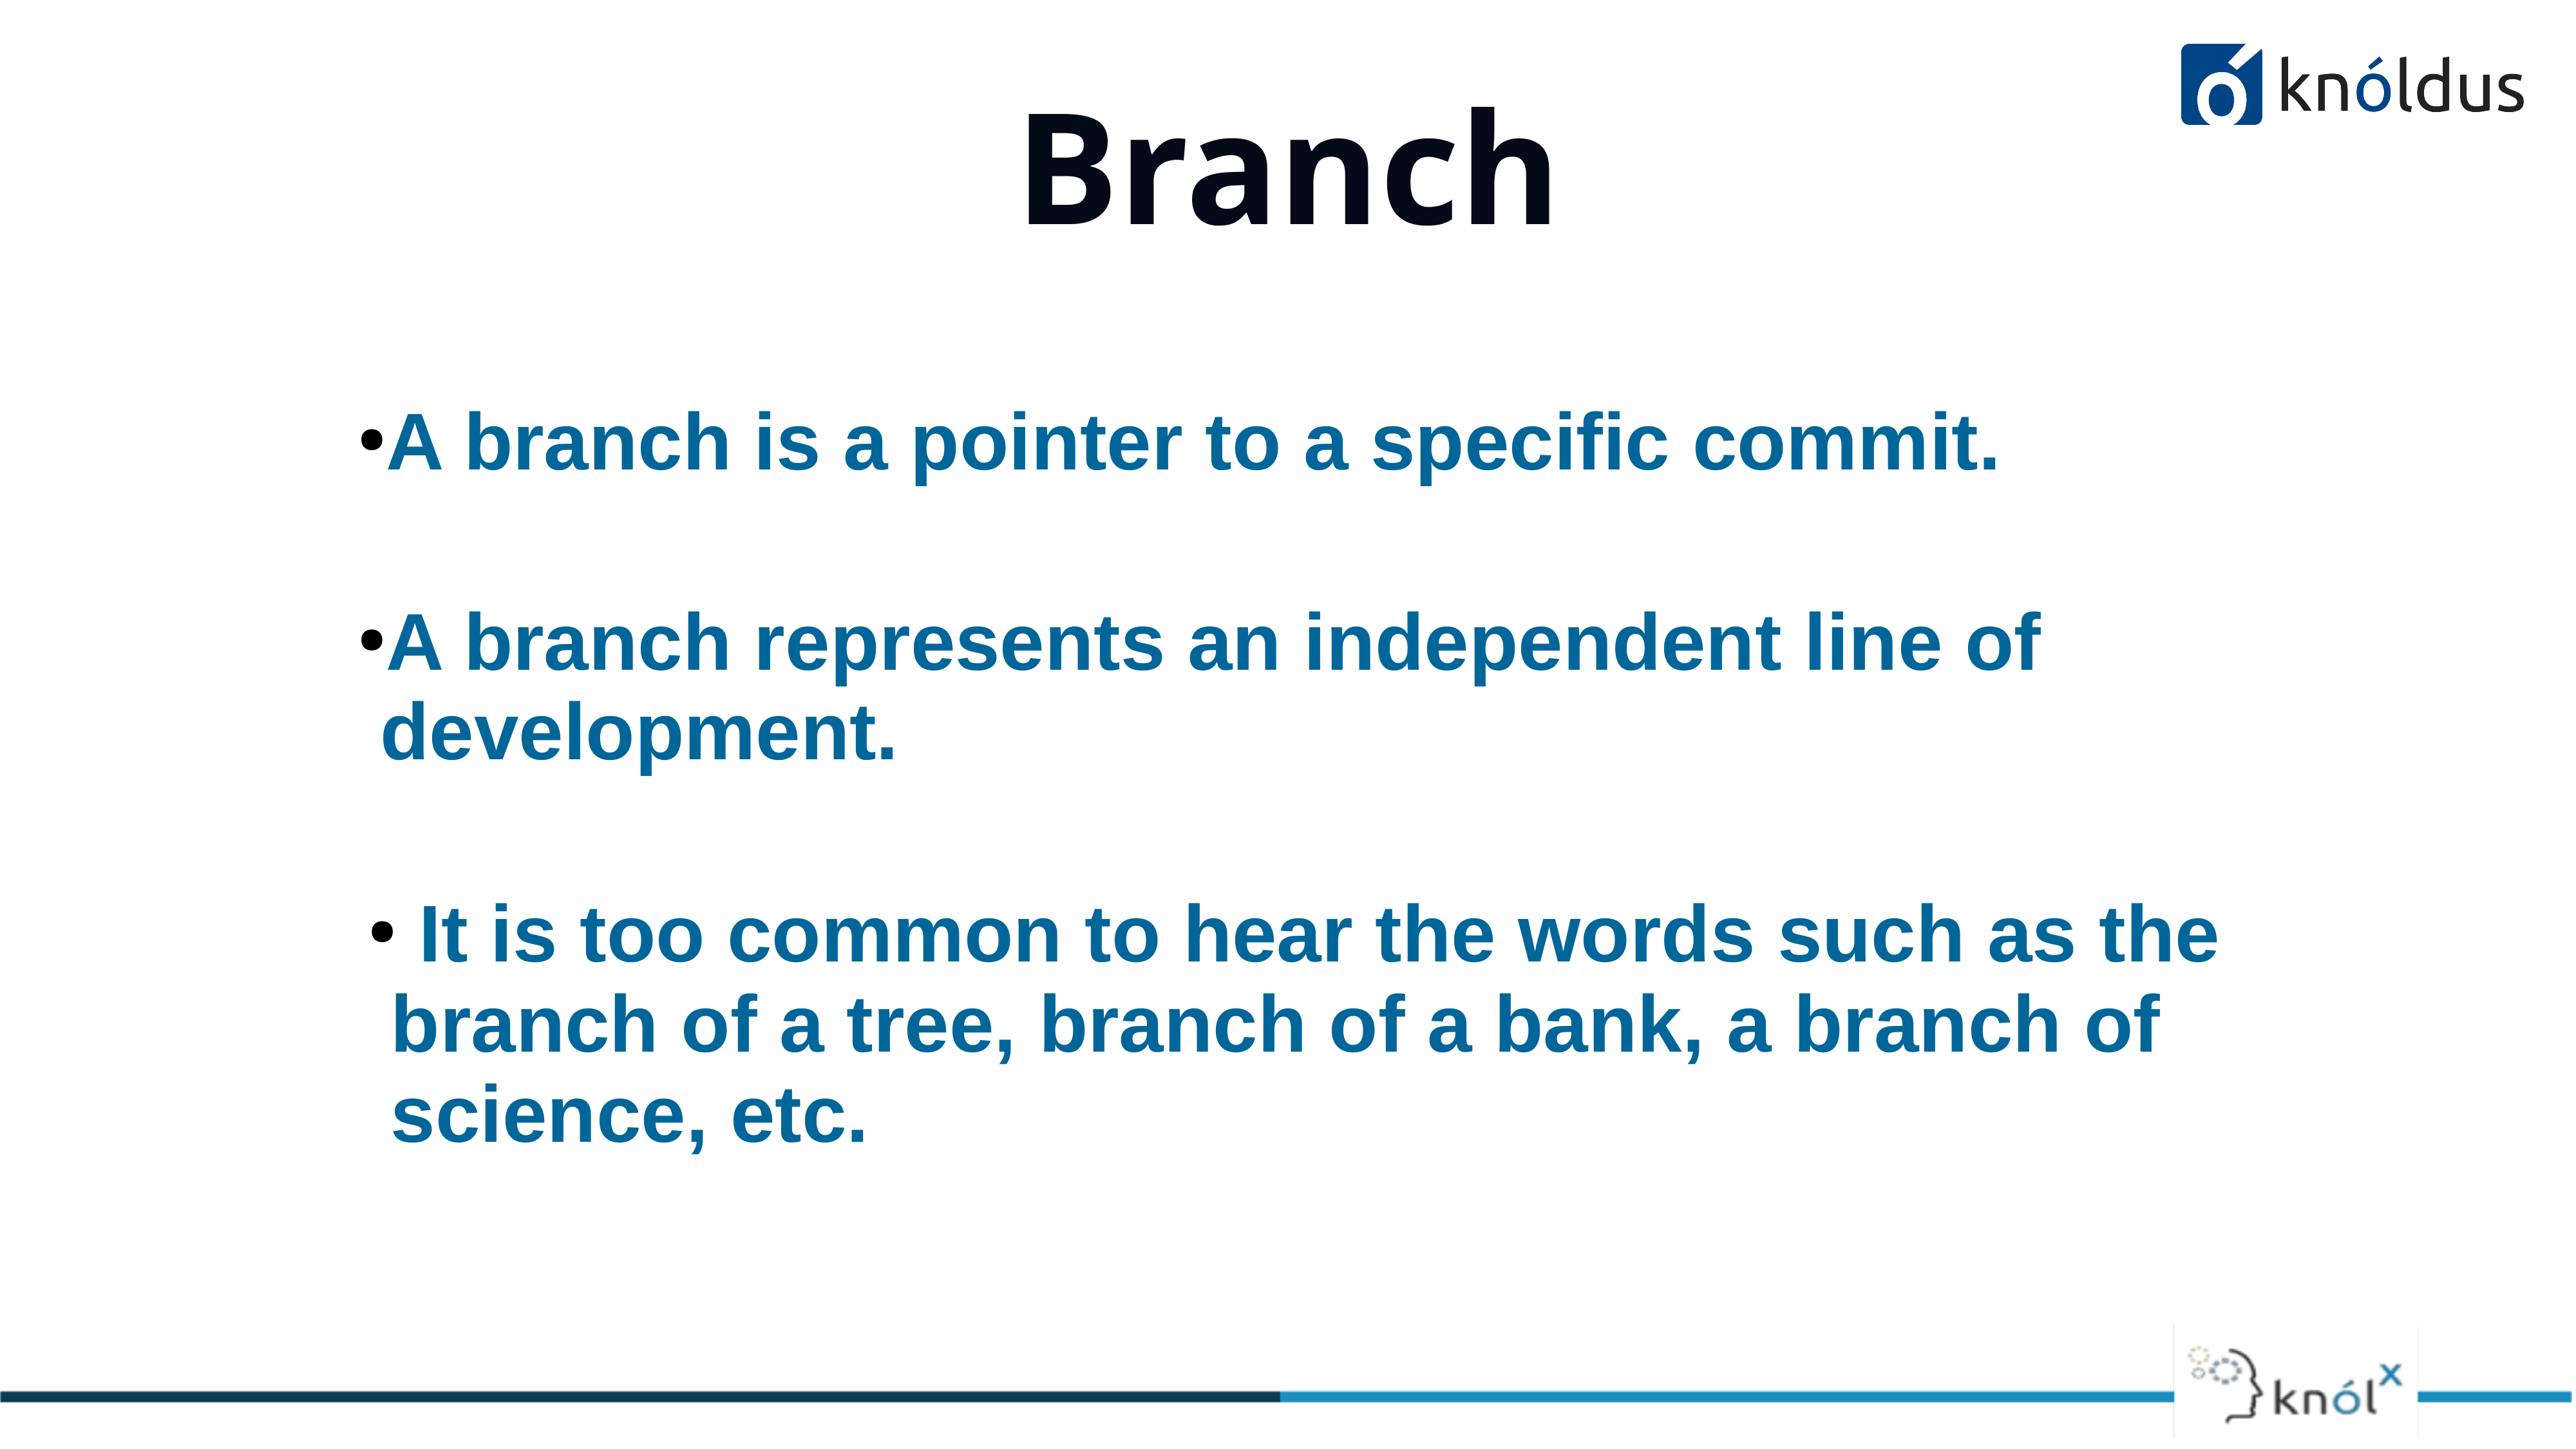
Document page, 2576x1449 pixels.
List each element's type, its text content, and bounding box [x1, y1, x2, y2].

title It is too common to hear the words such as the branch of a tree, branch of a bank, a branch of science, etc. [368, 853, 2457, 1195]
title Branch [177, 70, 2399, 193]
picture [2181, 44, 2524, 125]
title A branch represents an independent line of development. [357, 559, 2447, 815]
picture [0, 1323, 2572, 1437]
title A branch is a pointer to a specific commit. [357, 355, 2447, 529]
